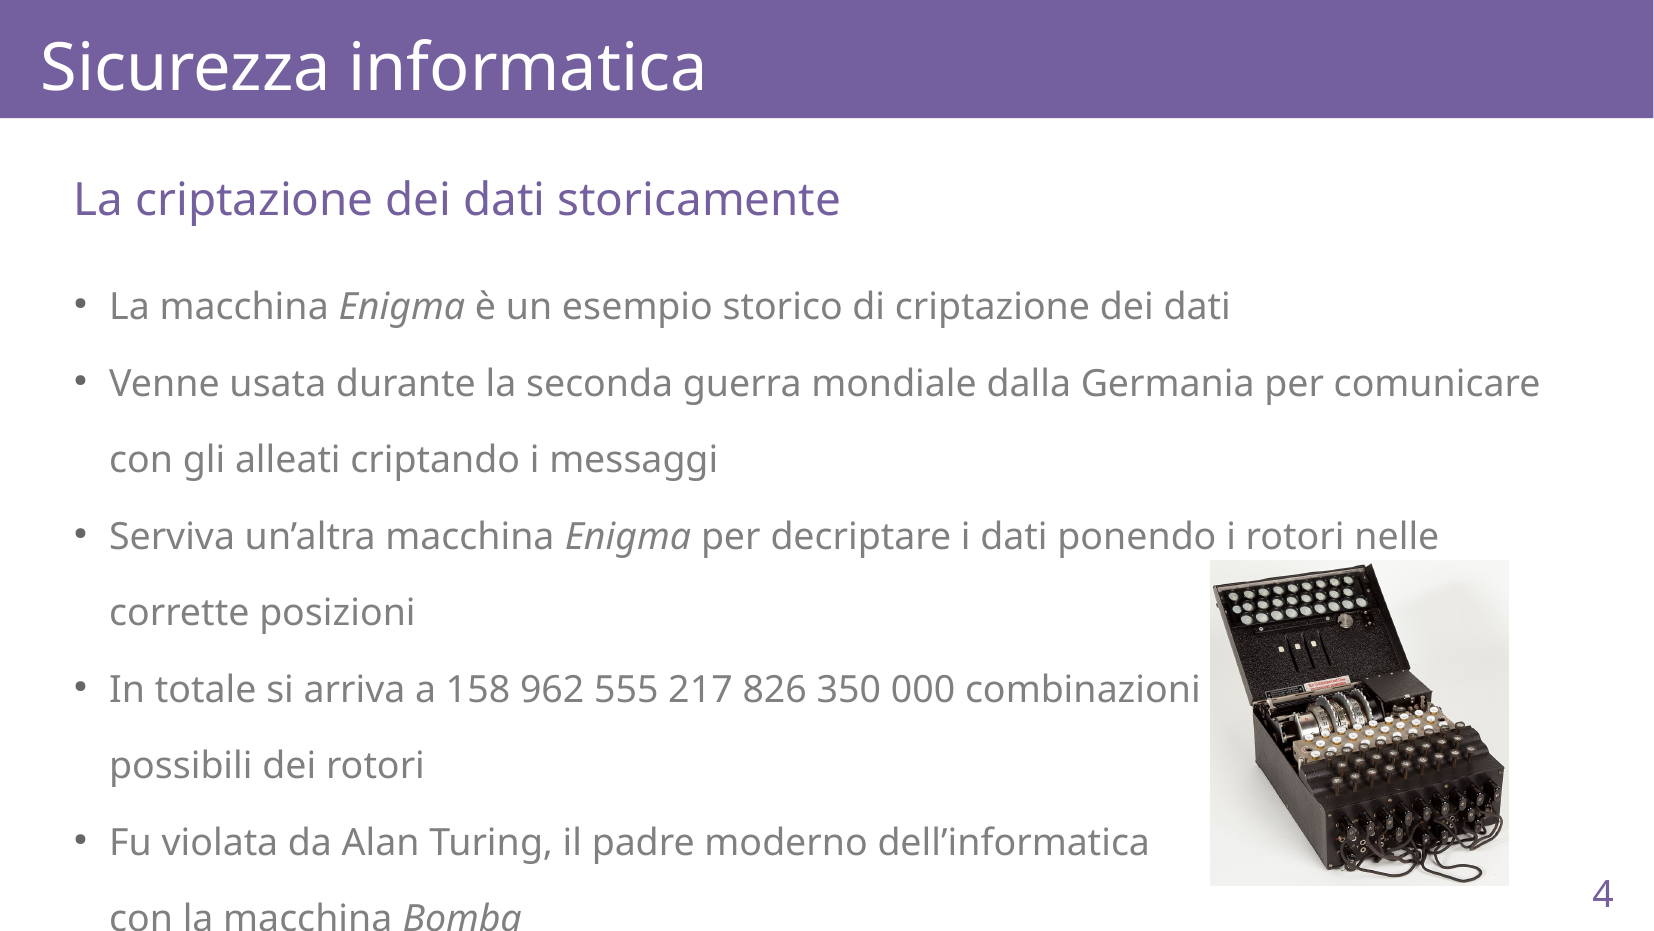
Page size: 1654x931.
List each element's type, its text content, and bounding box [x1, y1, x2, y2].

text_box Sicurezza informatica [25, 11, 942, 107]
text_box La criptazione dei dati storicamente [59, 158, 1107, 229]
text_box <numero> [1510, 860, 1654, 931]
text_box La macchina Enigma è un esempio storico di criptazione dei dati Venne usata durante la seconda guerra mondiale dalla Germania per comunicare con gli alleati criptando i messaggi Serviva un’altra macchina Enigma per decriptare i dati ponendo i rotori nelle corrette posizioni In totale si arriva a 158 962 555 217 826 350 000 combinazioni possibili dei rotori Fu violata da Alan Turing, il padre moderno dell’informatica con la macchina Bomba [59, 246, 1599, 869]
picture [1210, 560, 1509, 886]
text_box [0, 0, 1654, 119]
